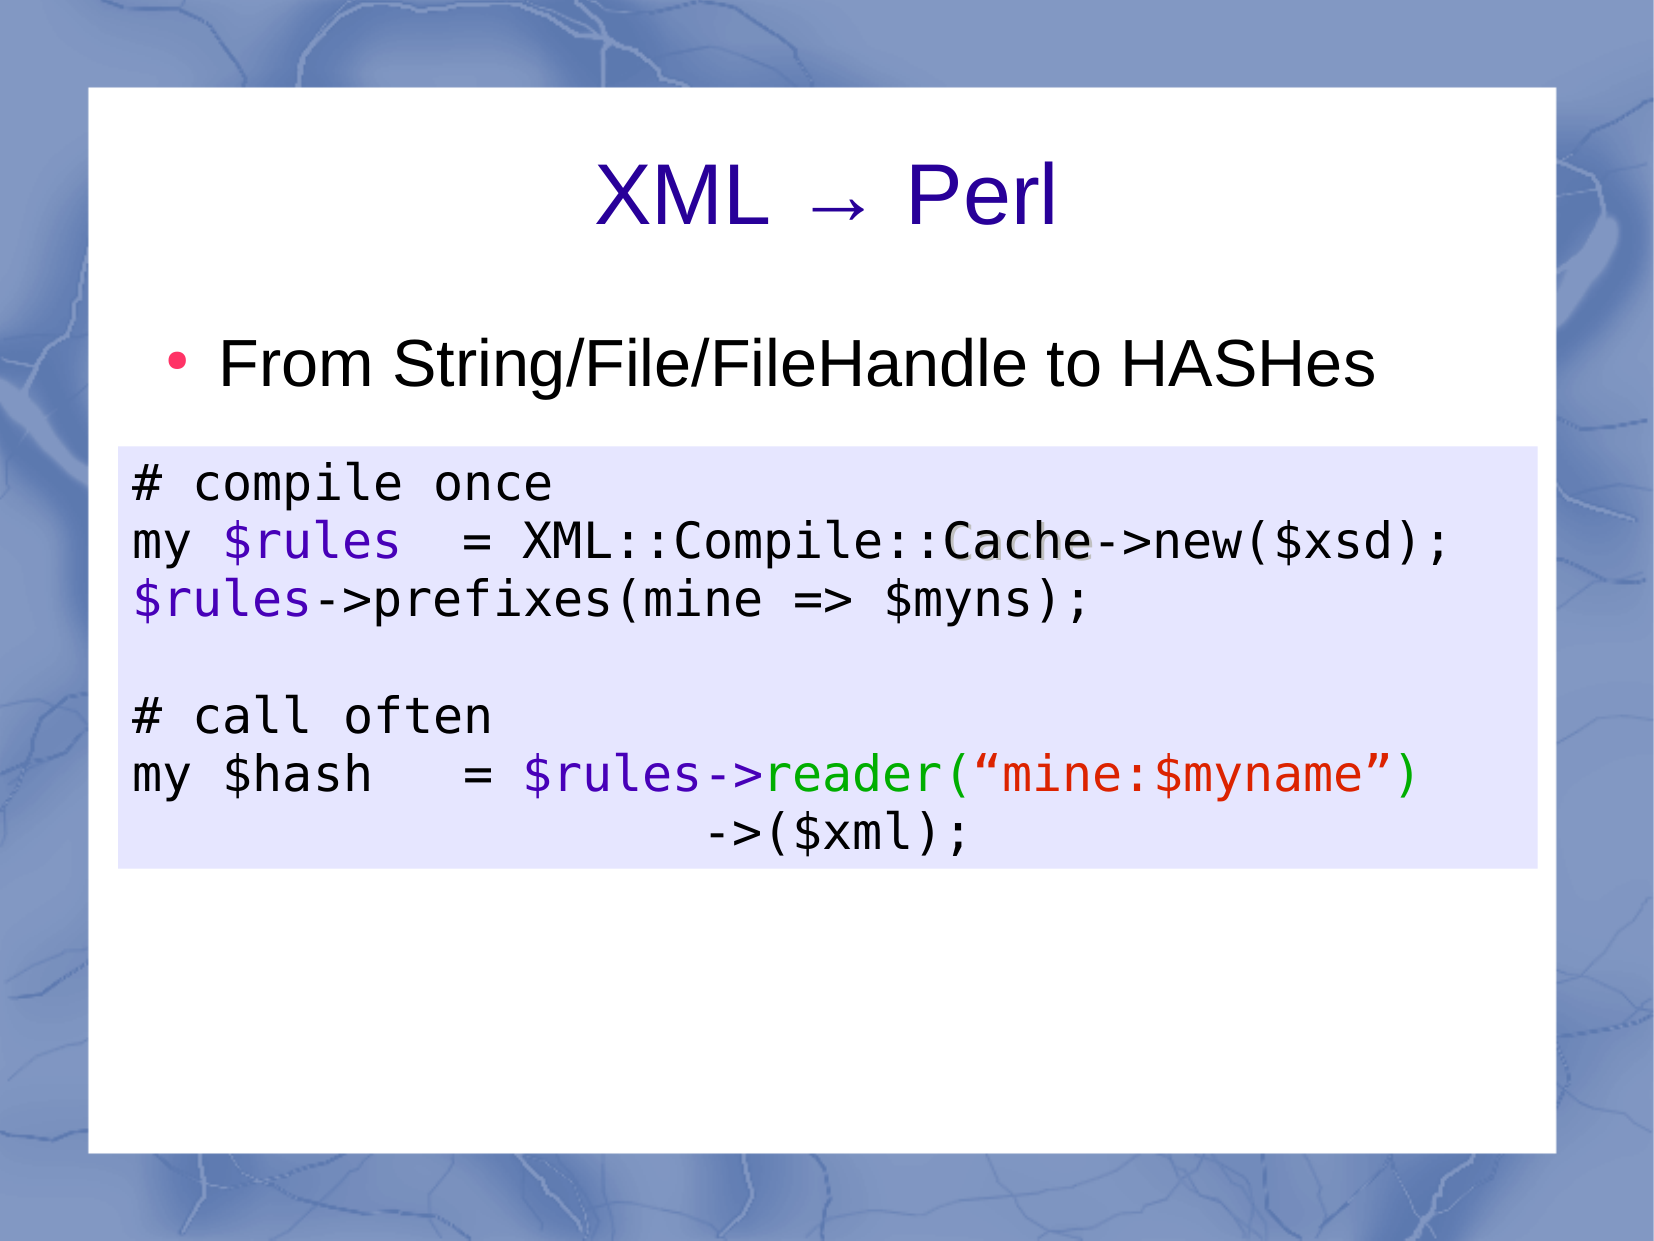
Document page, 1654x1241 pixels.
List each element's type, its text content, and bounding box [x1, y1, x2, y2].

title XML → Perl [118, 90, 1536, 298]
list From String/File/FileHandle to HASHes [147, 869, 1506, 1232]
picture [0, 0, 1654, 1241]
text_box # compile once my $rules = XML::Compile::Cache->new($xsd); $rules->prefixes(mine => $myns); # call often my $hash = $rules->reader(“mine:$myname”) ->($xml); [118, 446, 1538, 869]
list From String/File/FileHandle to HASHes [147, 325, 1506, 446]
